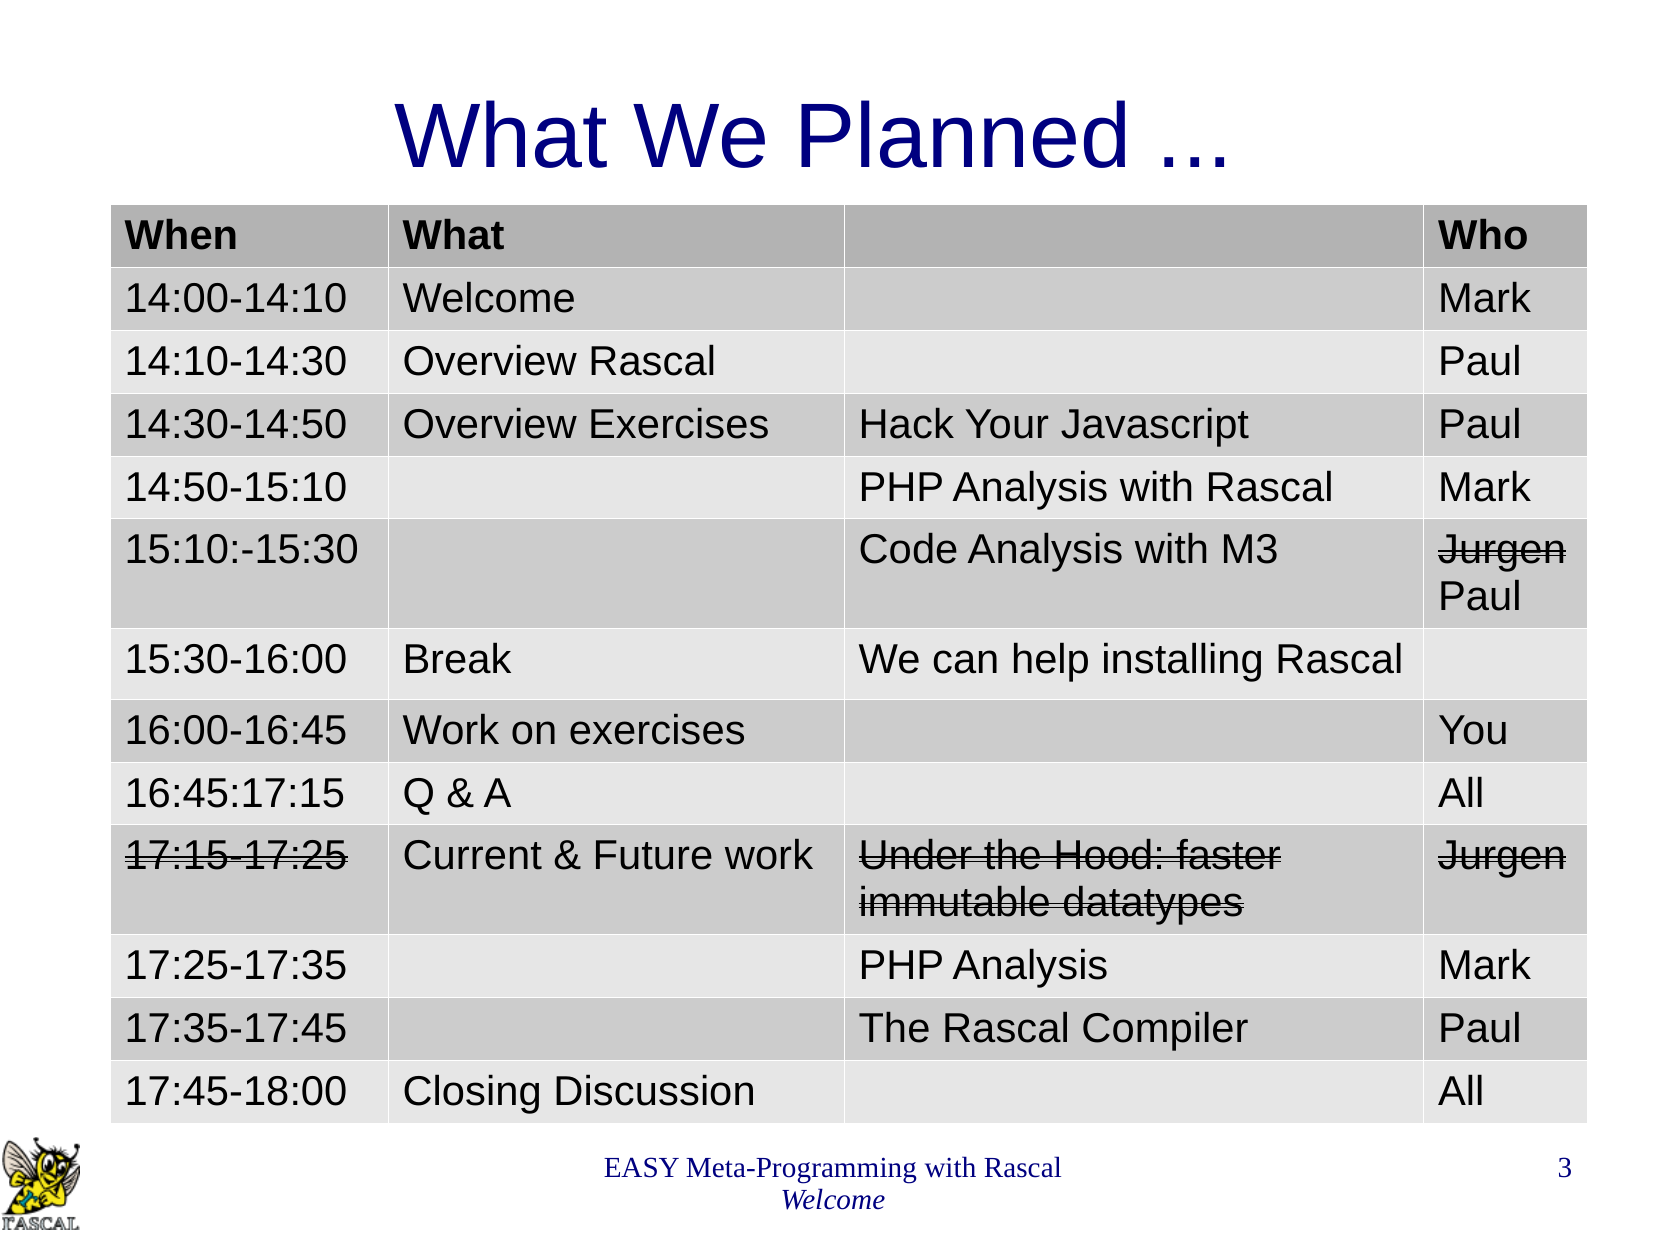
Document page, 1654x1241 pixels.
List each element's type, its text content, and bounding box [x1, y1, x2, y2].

table_cell All [1424, 763, 1587, 824]
table_cell Paul [1424, 998, 1587, 1060]
table_cell All [1424, 1061, 1587, 1123]
table_cell [845, 763, 1423, 824]
title What We Planned ... [82, 32, 1571, 240]
table_cell Work on exercises [389, 700, 844, 762]
table_cell Paul [1424, 394, 1587, 456]
table_cell Hack Your Javascript [845, 394, 1423, 456]
picture [1, 1137, 80, 1230]
table_cell 16:45:17:15 [111, 763, 388, 824]
table_cell Under the Hood: faster immutable datatypes [845, 825, 1423, 934]
table_cell You [1424, 700, 1587, 762]
table_cell We can help installing Rascal [845, 629, 1423, 699]
table_cell 15:30-16:00 [111, 629, 388, 699]
table_cell Code Analysis with M3 [845, 519, 1423, 628]
table_cell Closing Discussion [389, 1061, 844, 1123]
table_cell 14:10-14:30 [111, 331, 388, 393]
table_header Who [1424, 205, 1587, 267]
table_cell The Rascal Compiler [845, 998, 1423, 1060]
table_cell [389, 998, 844, 1060]
table_cell 14:00-14:10 [111, 268, 388, 330]
table_cell 16:00-16:45 [111, 700, 388, 762]
table_cell Jurgen [1424, 825, 1587, 934]
table_cell PHP Analysis [845, 935, 1423, 997]
table_cell [389, 935, 844, 997]
table_header When [111, 205, 388, 267]
table_cell [389, 519, 844, 628]
table_cell 17:15-17:25 [111, 825, 388, 934]
table_cell Paul [1424, 331, 1587, 393]
table_cell [389, 457, 844, 518]
table_cell 15:10:-15:30 [111, 519, 388, 628]
table_cell PHP Analysis with Rascal [845, 457, 1423, 518]
table_cell Q & A [389, 763, 844, 824]
table_cell Current & Future work [389, 825, 844, 934]
table_cell Break [389, 629, 844, 699]
table_cell Welcome [389, 268, 844, 330]
table_cell 17:45-18:00 [111, 1061, 388, 1123]
table_cell Mark [1424, 457, 1587, 518]
table_cell Overview Rascal [389, 331, 844, 393]
table_header What [389, 205, 844, 267]
table_cell [845, 700, 1423, 762]
table_header [845, 205, 1423, 267]
table_cell Jurgen Paul [1424, 519, 1587, 628]
table_cell [845, 331, 1423, 393]
table_cell Mark [1424, 935, 1587, 997]
table_cell [845, 268, 1423, 330]
table_cell Overview Exercises [389, 394, 844, 456]
table_cell [845, 1061, 1423, 1123]
table_cell 14:30-14:50 [111, 394, 388, 456]
table_cell 14:50-15:10 [111, 457, 388, 518]
table_cell 17:25-17:35 [111, 935, 388, 997]
table_cell Mark [1424, 268, 1587, 330]
table_cell [1424, 629, 1587, 699]
table_cell 17:35-17:45 [111, 998, 388, 1060]
